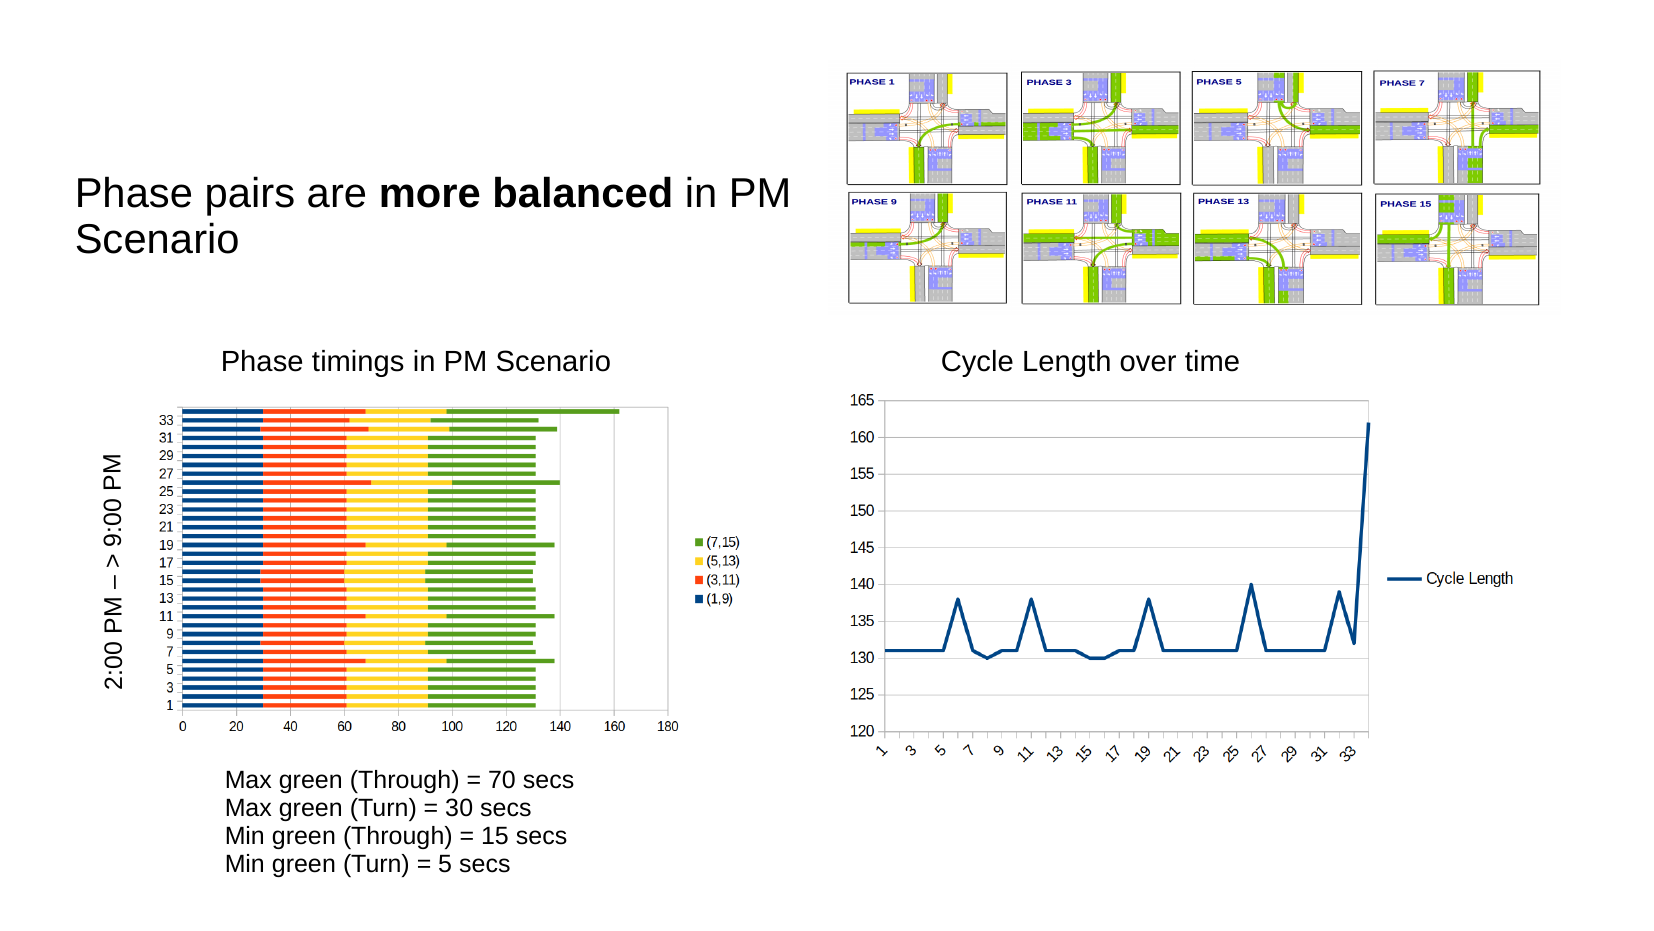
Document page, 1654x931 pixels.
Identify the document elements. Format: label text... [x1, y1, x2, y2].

picture [828, 59, 1561, 316]
picture [150, 404, 745, 736]
text_box Max green (Through) = 70 secs Max green (Turn) = 30 secs Min green (Through) = 15 secs Min green (Turn) = 5 secs [210, 758, 646, 886]
text_box Phase pairs are more balanced in PM Scenario [60, 162, 871, 271]
list Phase timings in PM Scenario [150, 345, 691, 383]
text_box 2:00 PM – > 9:00 PM [90, 419, 136, 706]
list Cycle Length over time [870, 345, 1306, 383]
picture [840, 389, 1516, 766]
